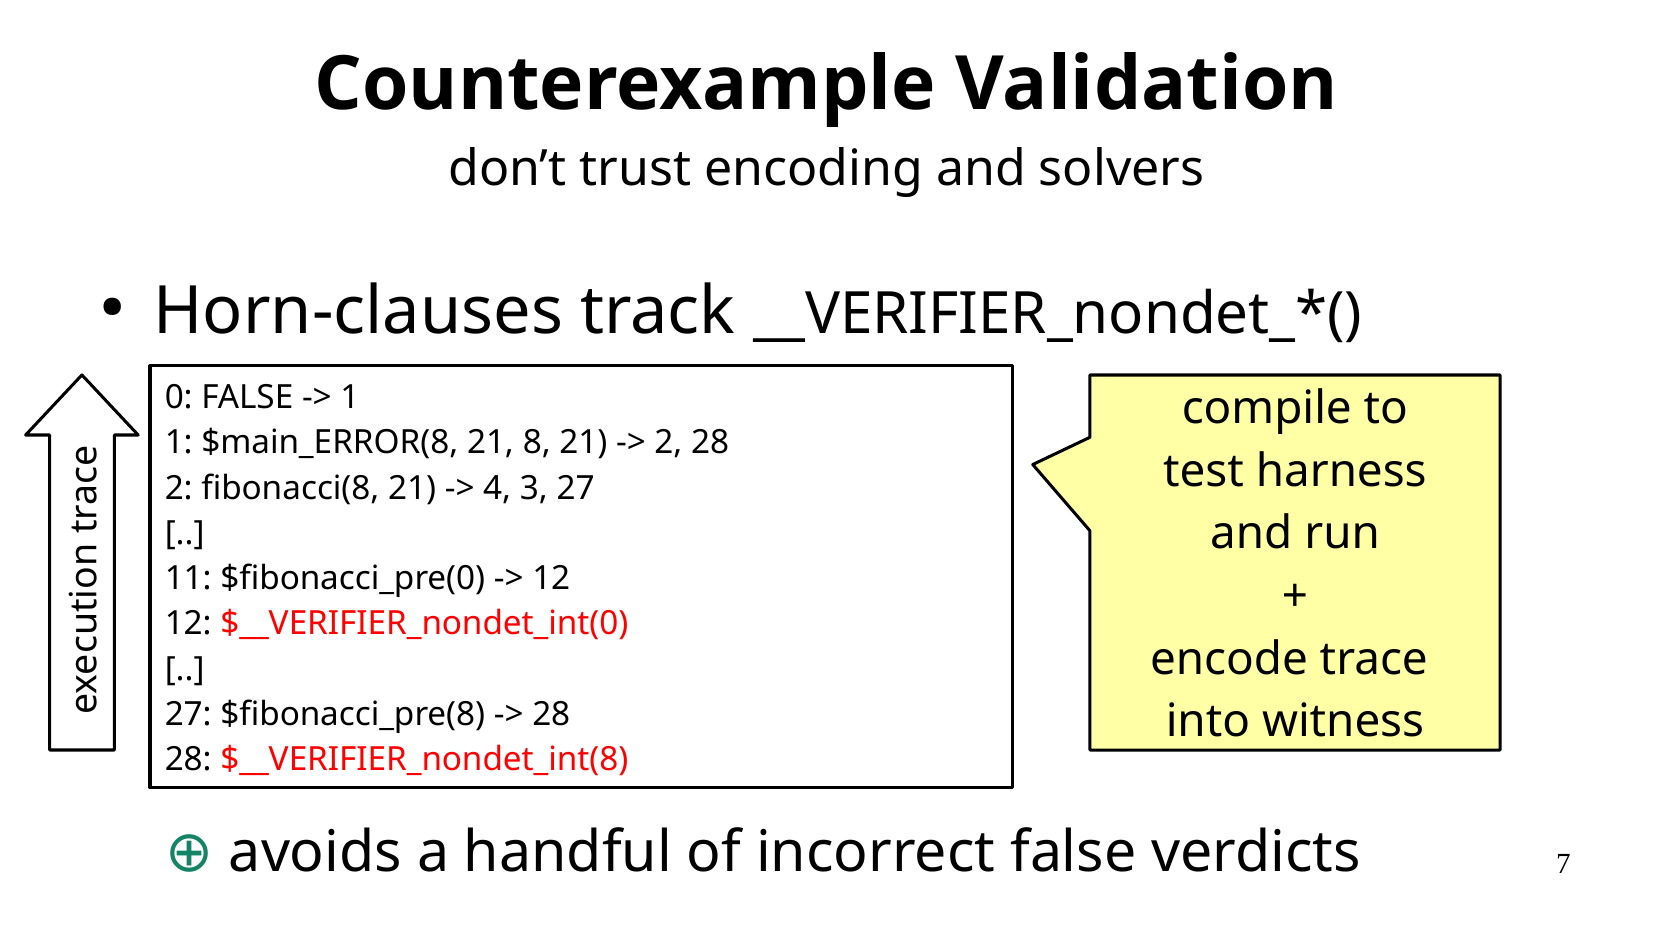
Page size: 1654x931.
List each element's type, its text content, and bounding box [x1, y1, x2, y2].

text_box execution trace [25, 374, 139, 751]
title Counterexample Validation don’t trust encoding and solvers [82, 37, 1571, 193]
text_box compile to test harness and run + encode trace into witness [1032, 375, 1501, 751]
text_box ⊕ avoids a handful of incorrect false verdicts [51, 793, 1477, 906]
list Horn-clauses track __VERIFIER_nondet_*() [82, 262, 1571, 488]
text_box 0: FALSE -> 1 1: $main_ERROR(8, 21, 8, 21) -> 2, 28 2: fibonacci(8, 21) -> 4, 3, 27 [..] 11: $fibonacci_pre(0) -> 12 12: $__VERIFIER_nondet_int(0) [..] 27: $fibonacci_pre(8) -> 28 28: $__VERIFIER_nondet_int(8) [150, 365, 1013, 751]
